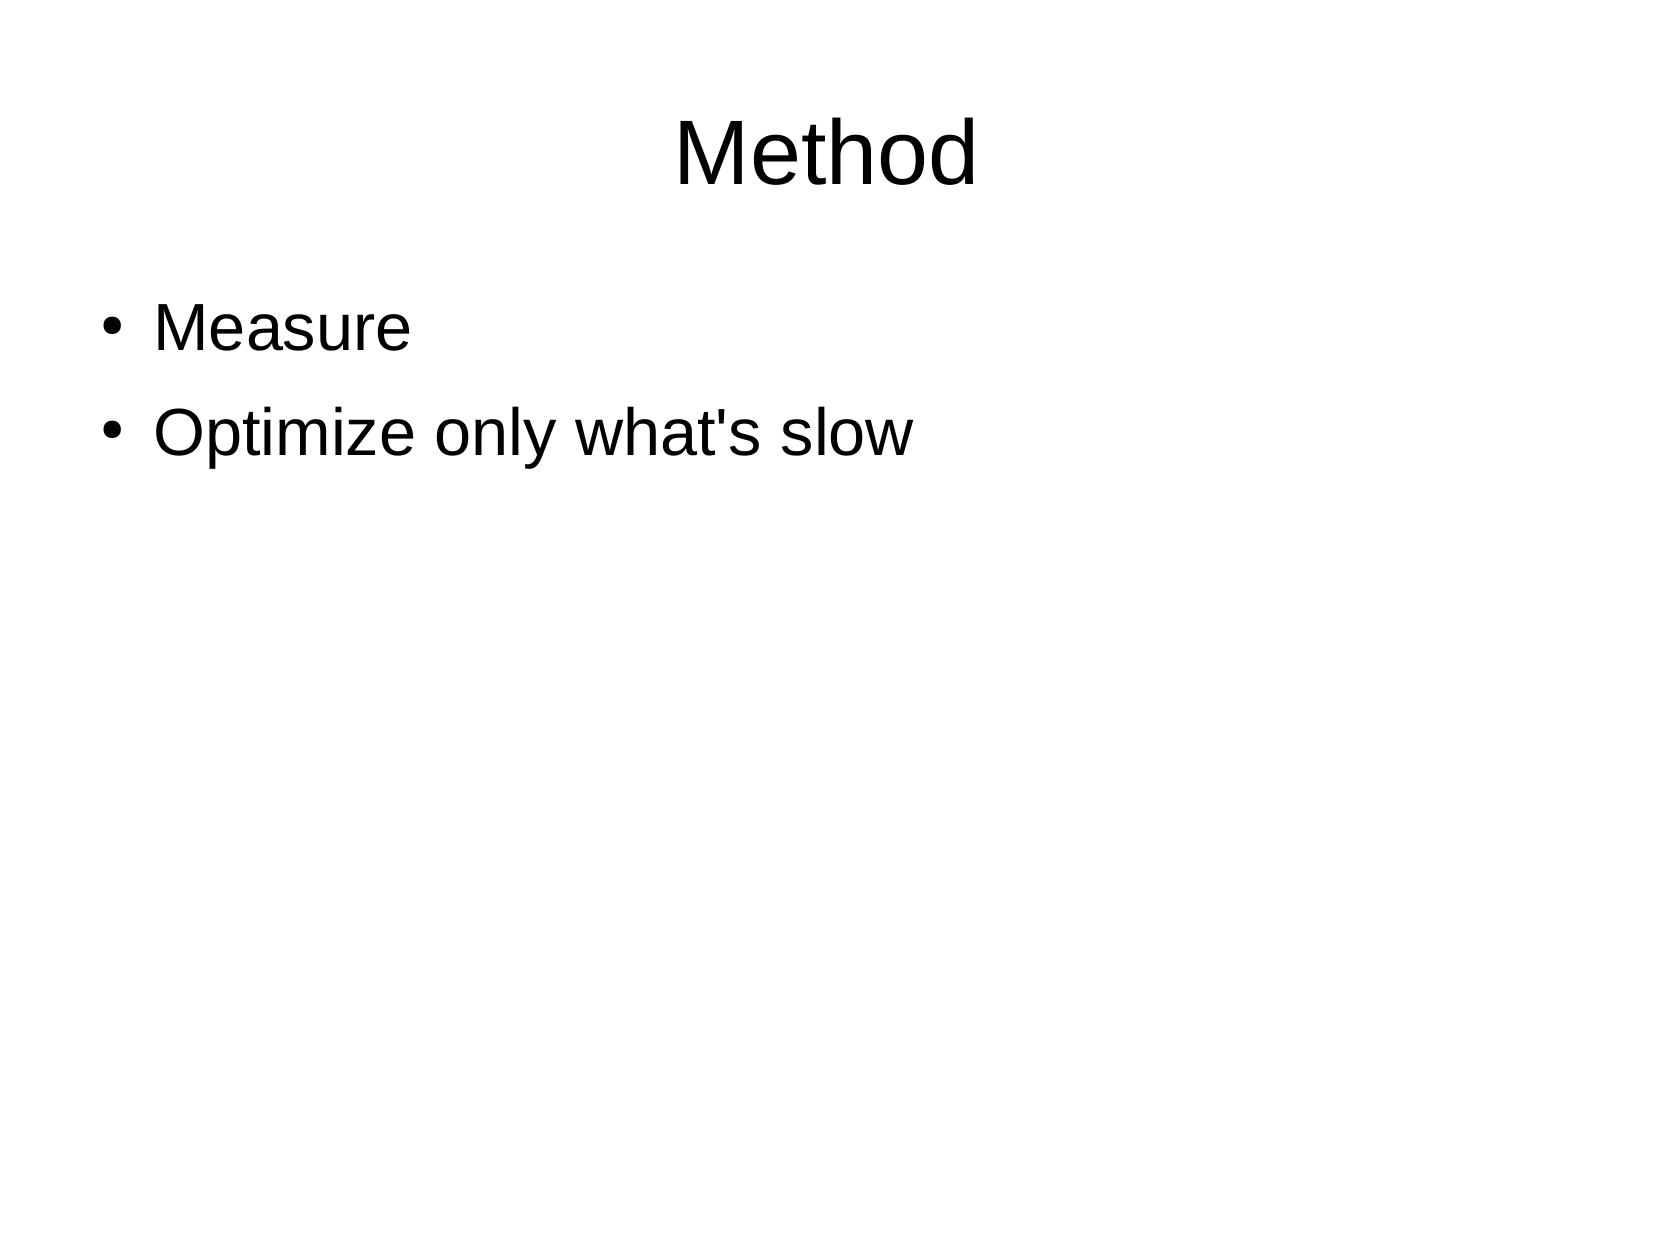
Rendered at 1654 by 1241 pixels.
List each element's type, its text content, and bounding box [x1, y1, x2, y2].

title Method [82, 49, 1571, 257]
list Measure Optimize only what's slow [82, 290, 1571, 1010]
